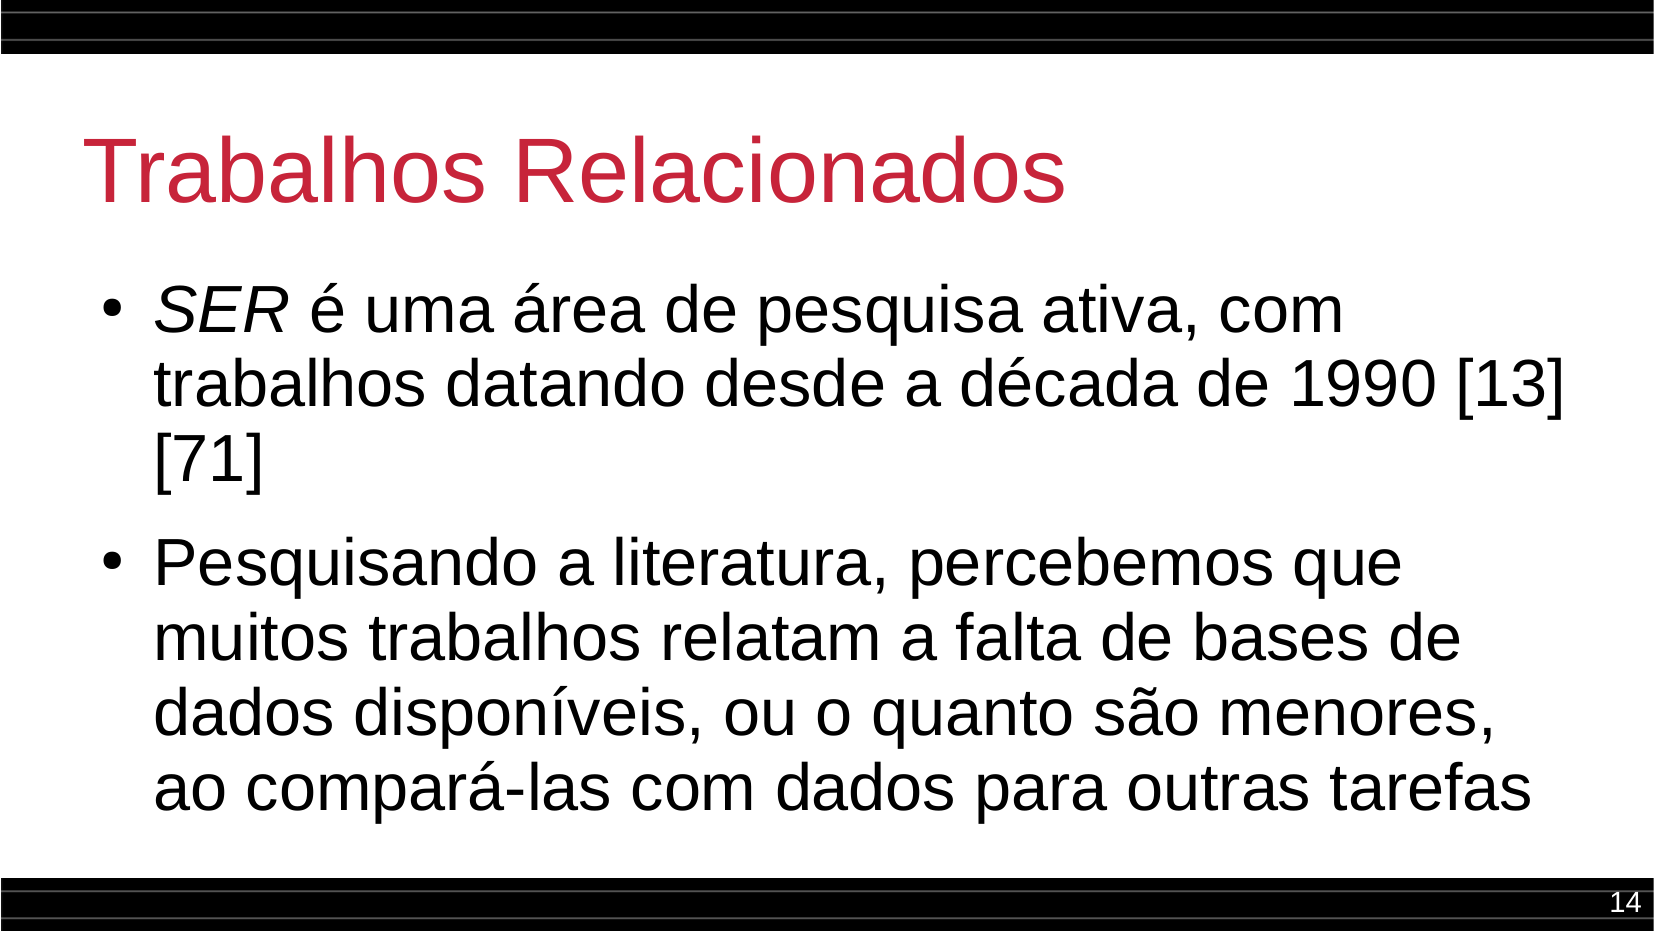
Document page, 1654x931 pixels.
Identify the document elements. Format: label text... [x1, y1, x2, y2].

picture [1, 0, 1654, 54]
list SER é uma área de pesquisa ativa, com trabalhos datando desde a década de 1990 [13][71] Pesquisando a literatura, percebemos que muitos trabalhos relatam a falta de bases de dados disponíveis, ou o quanto são menores, ao compará-las com dados para outras tarefas [82, 271, 1571, 851]
picture [1, 878, 1654, 931]
title Trabalhos Relacionados [82, 92, 1571, 249]
